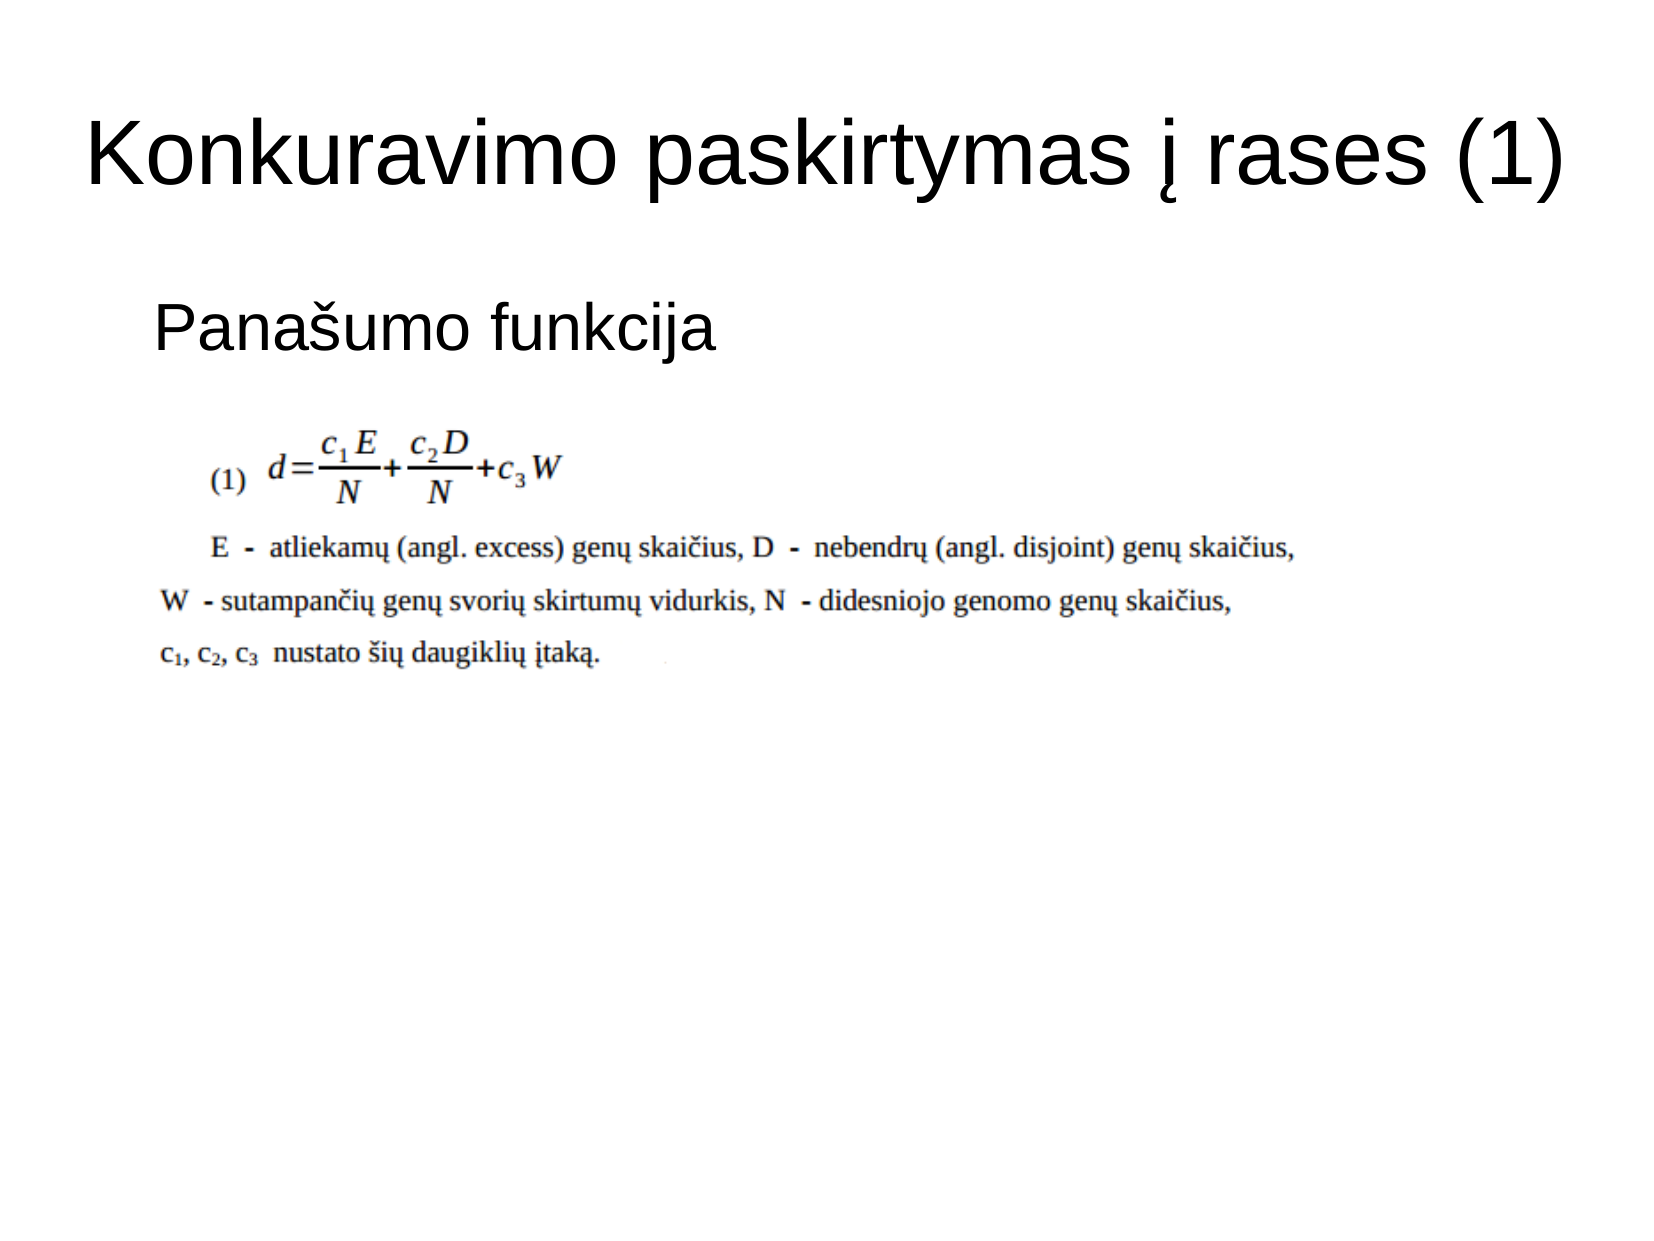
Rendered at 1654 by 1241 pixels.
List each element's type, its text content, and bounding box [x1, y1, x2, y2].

title Konkuravimo paskirtymas į rases (1) [82, 49, 1571, 257]
picture [147, 413, 1378, 680]
list Panašumo funkcija [82, 290, 1571, 1010]
